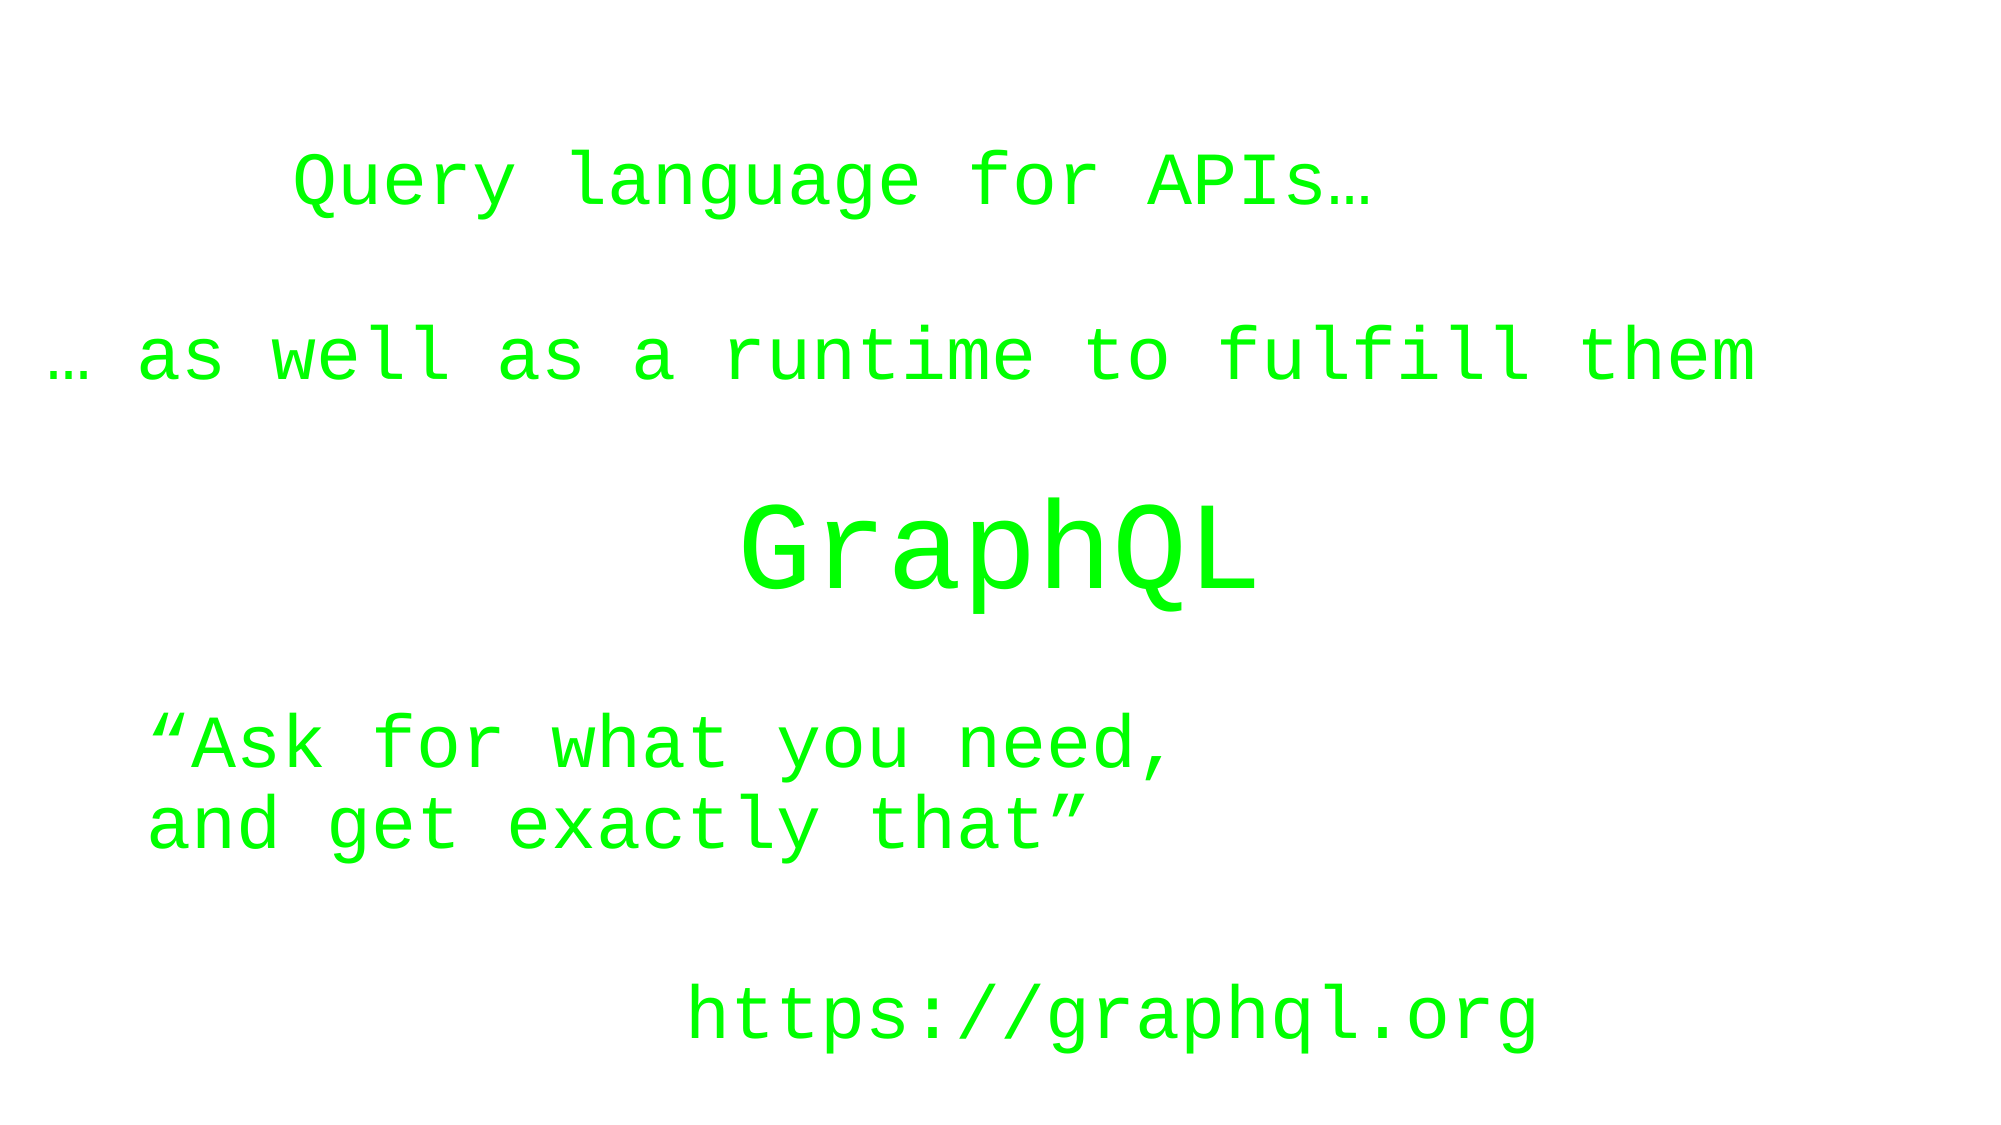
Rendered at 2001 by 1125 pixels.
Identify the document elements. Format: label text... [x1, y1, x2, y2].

text_box Query language for APIs… [277, 128, 1833, 232]
text_box … as well as a runtime to fulfill them [31, 303, 1938, 407]
text_box https://graphql.org [670, 962, 1916, 1066]
title GraphQL [0, 438, 2000, 657]
text_box “Ask for what you need, and get exactly that” [131, 688, 1846, 879]
